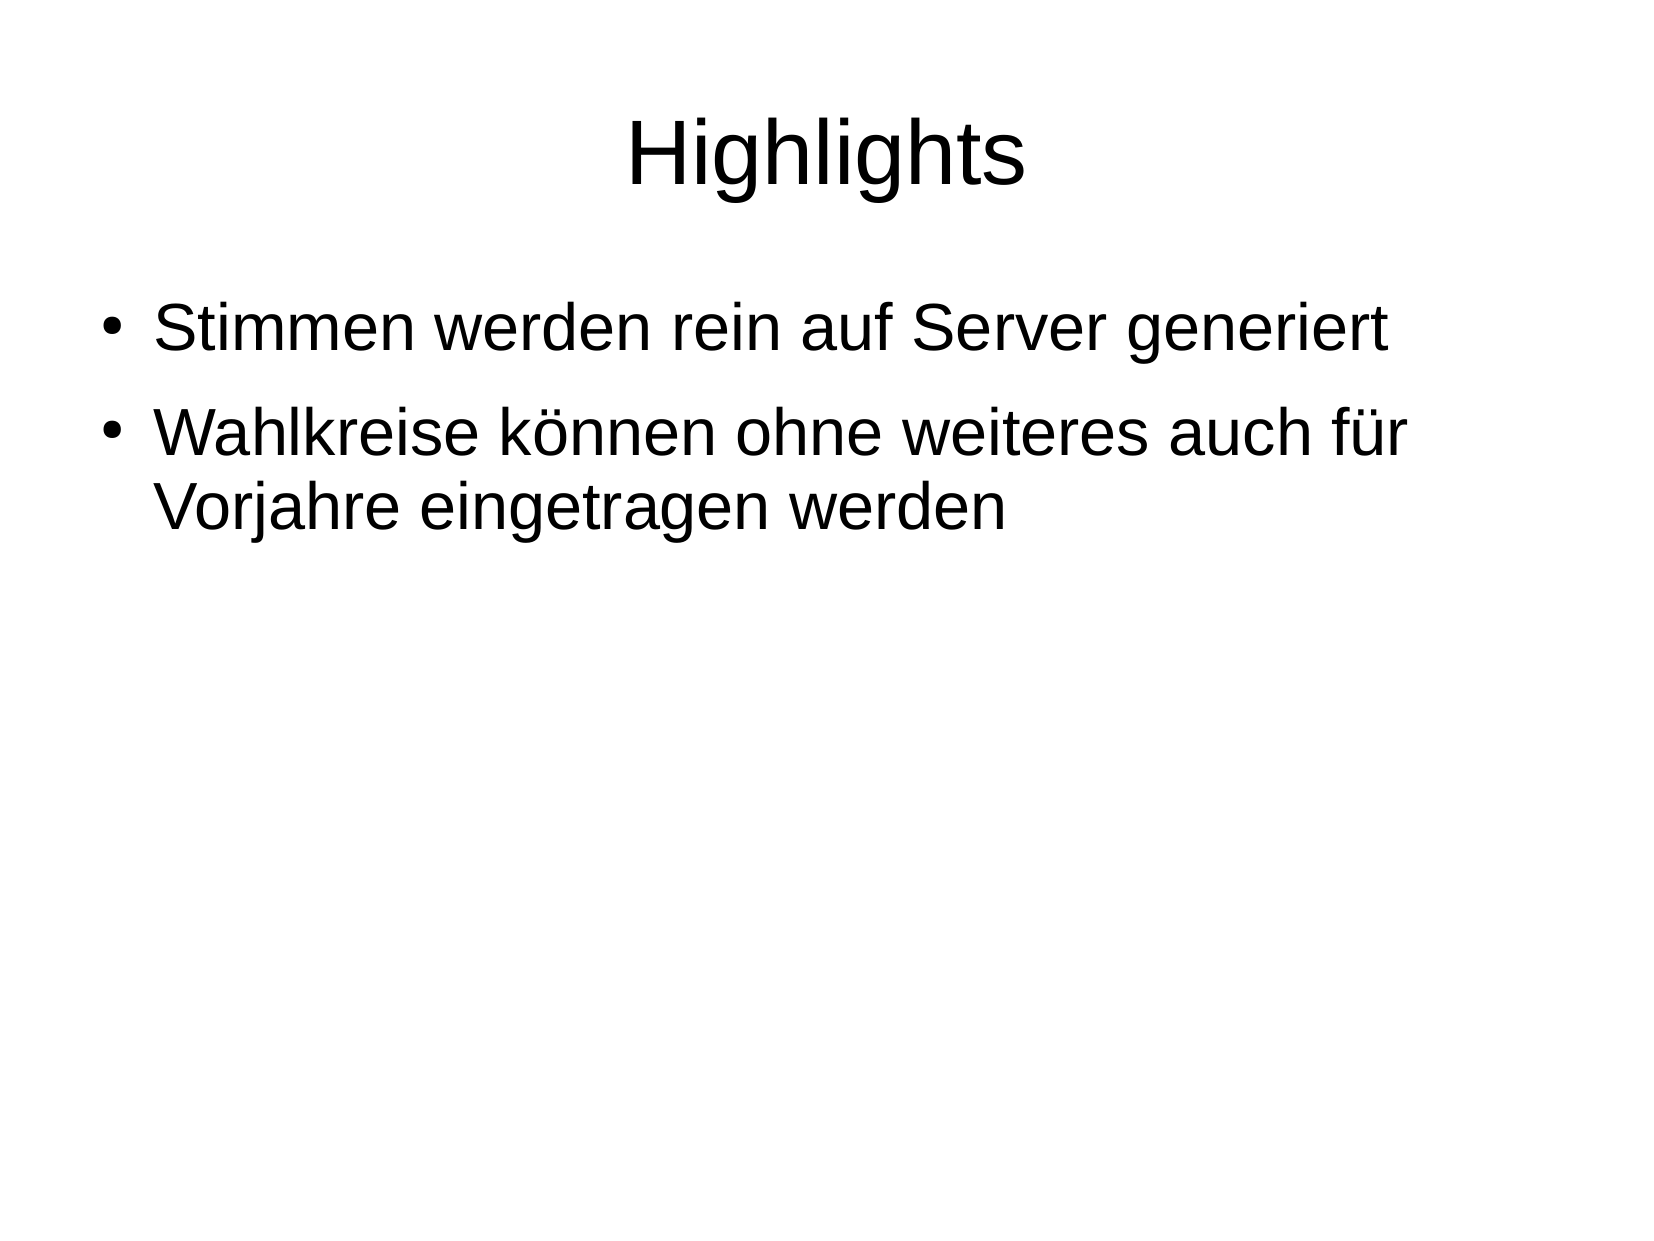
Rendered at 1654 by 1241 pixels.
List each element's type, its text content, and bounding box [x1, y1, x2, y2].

title Highlights [82, 49, 1571, 257]
list Stimmen werden rein auf Server generiert Wahlkreise können ohne weiteres auch für Vorjahre eingetragen werden [82, 290, 1571, 1010]
